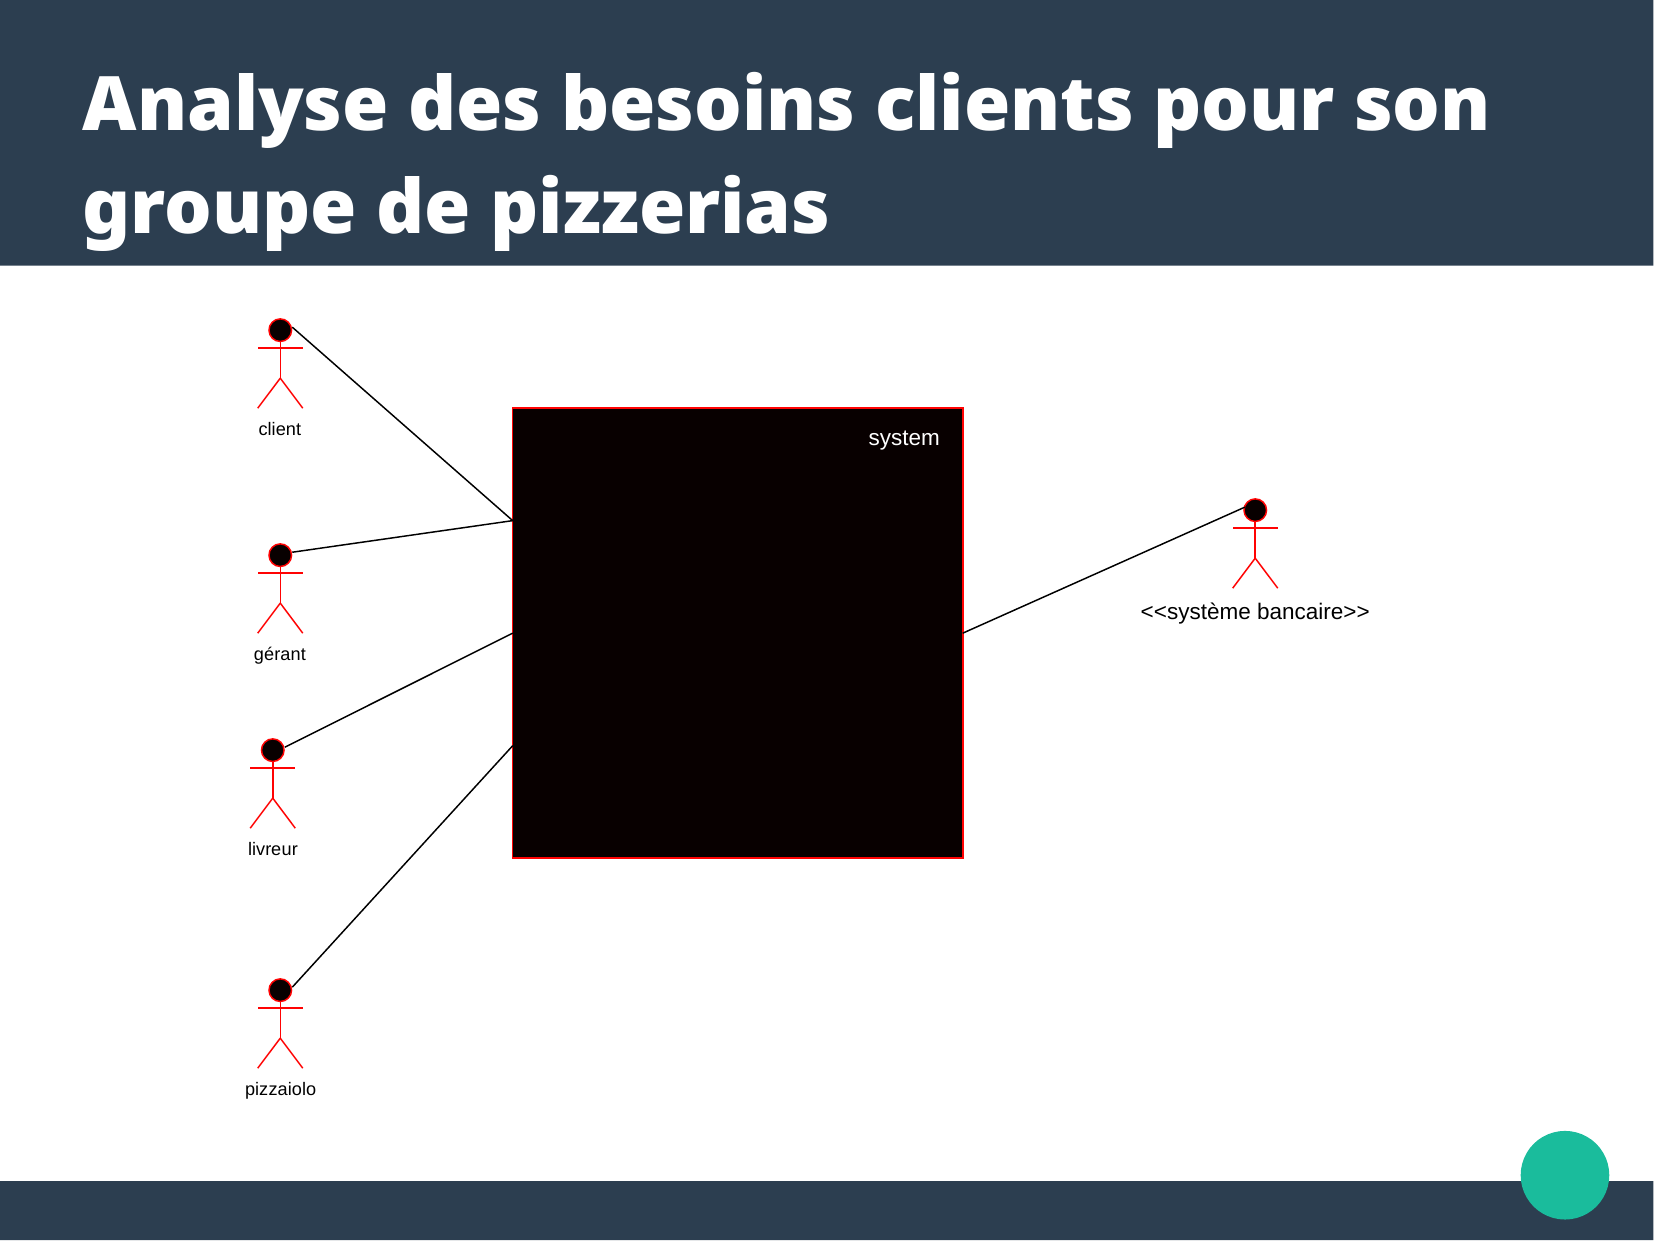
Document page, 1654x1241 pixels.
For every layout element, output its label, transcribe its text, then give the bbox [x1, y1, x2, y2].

text_box client [258, 418, 302, 442]
text_box [1245, 500, 1265, 520]
text_box [270, 980, 290, 1000]
text_box system [868, 424, 941, 454]
text_box [270, 320, 290, 340]
text_box pizzaiolo [245, 1078, 317, 1102]
text_box [270, 545, 290, 565]
title Analyse des besoins clients pour son groupe de pizzerias [82, 49, 1571, 257]
text_box gérant [253, 643, 307, 667]
text_box [263, 740, 283, 760]
text_box <<système bancaire>> [1140, 598, 1370, 628]
text_box [513, 409, 962, 857]
text_box livreur [248, 838, 298, 862]
